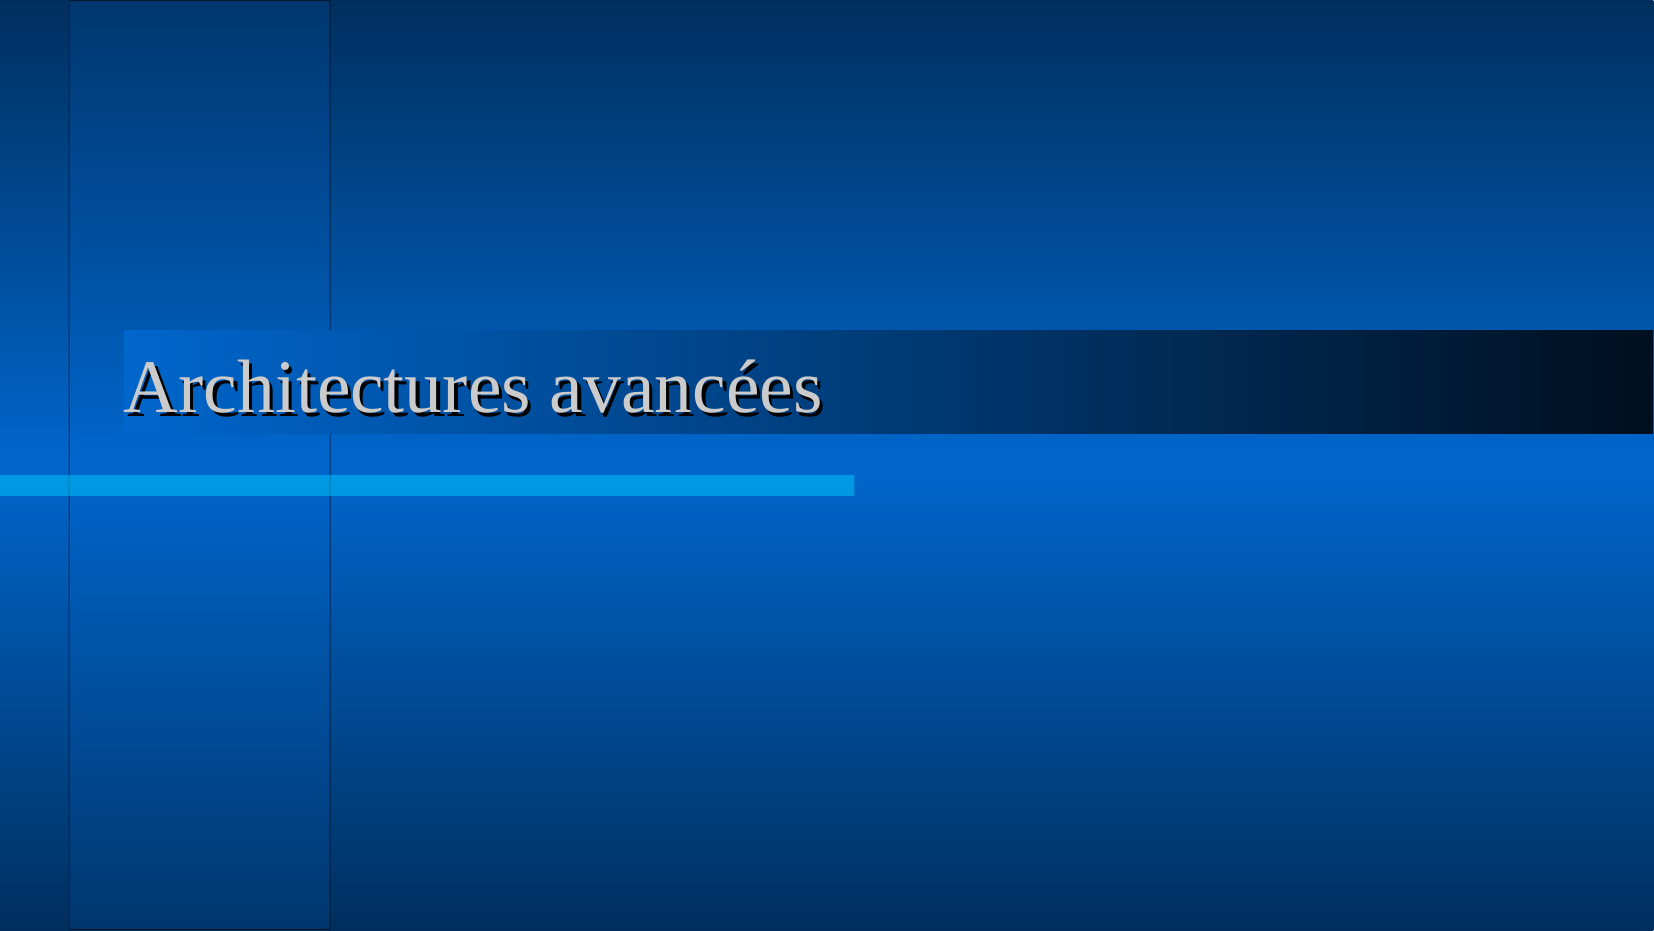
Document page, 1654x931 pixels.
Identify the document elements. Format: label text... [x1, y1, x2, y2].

title Architectures avancées [123, 290, 1530, 485]
